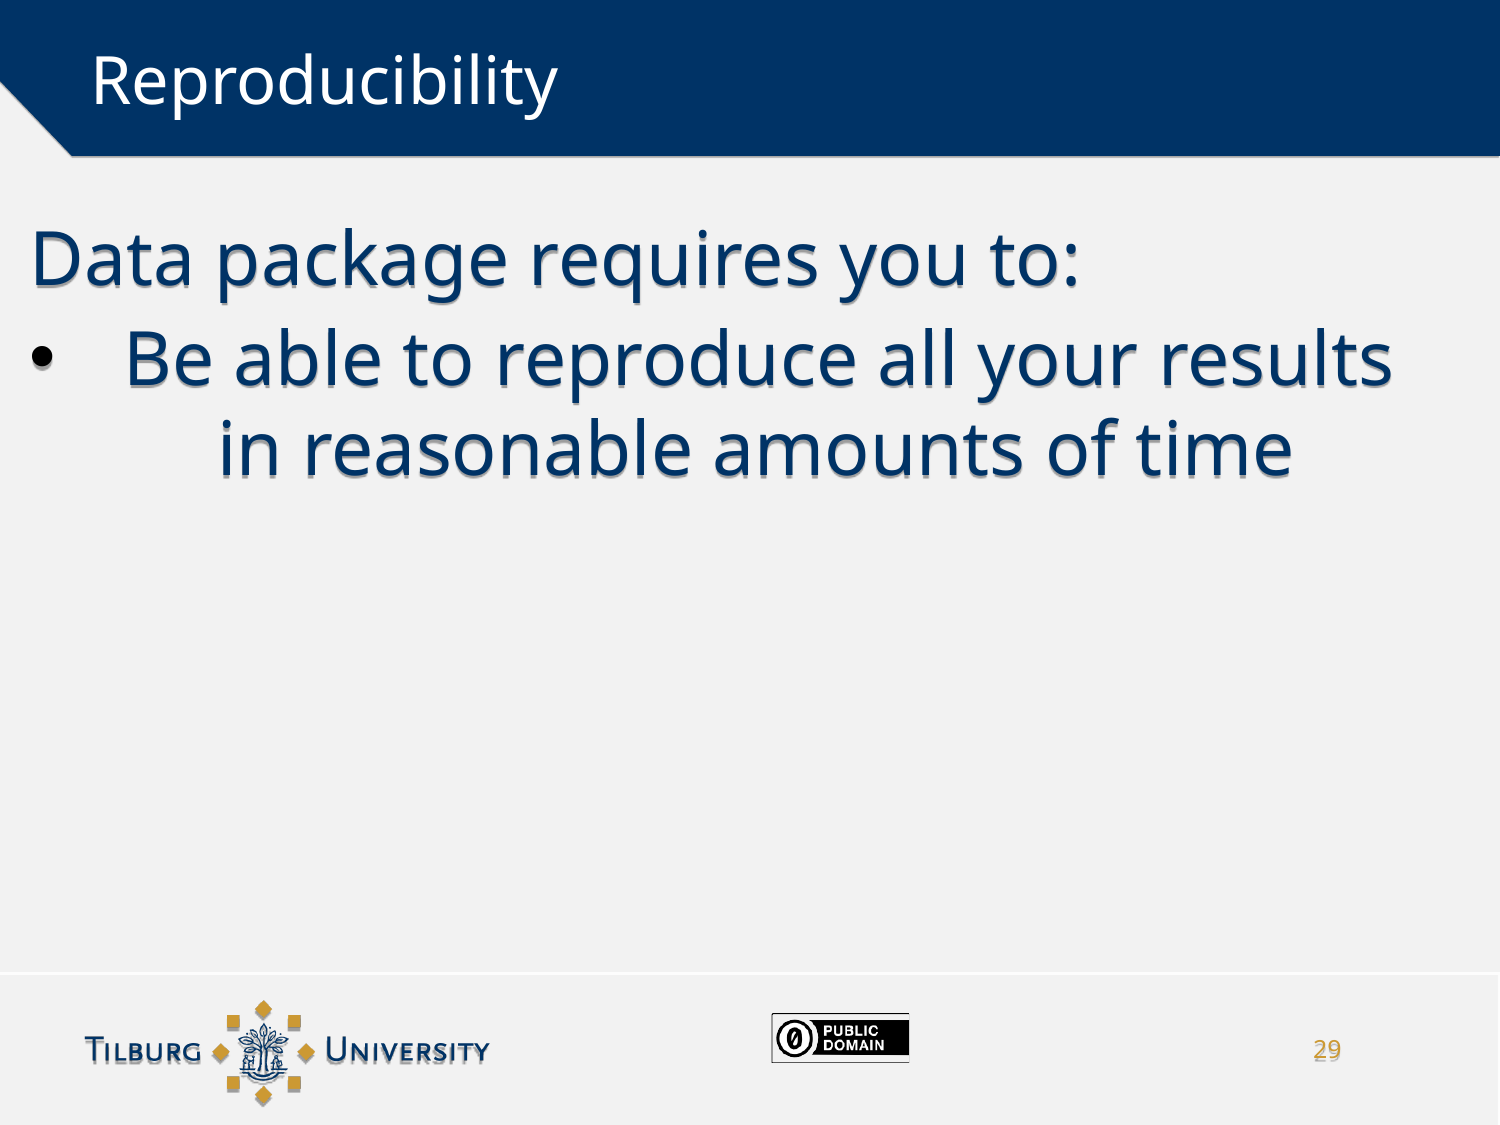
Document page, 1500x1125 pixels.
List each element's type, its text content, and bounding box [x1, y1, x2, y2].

title Reproducibility [75, 0, 1426, 156]
text_box [772, 1014, 909, 1062]
text_box Data package requires you to: Be able to reproduce all your results in reasonable amounts of time [14, 202, 1450, 971]
text_box [1298, 1026, 1426, 1087]
